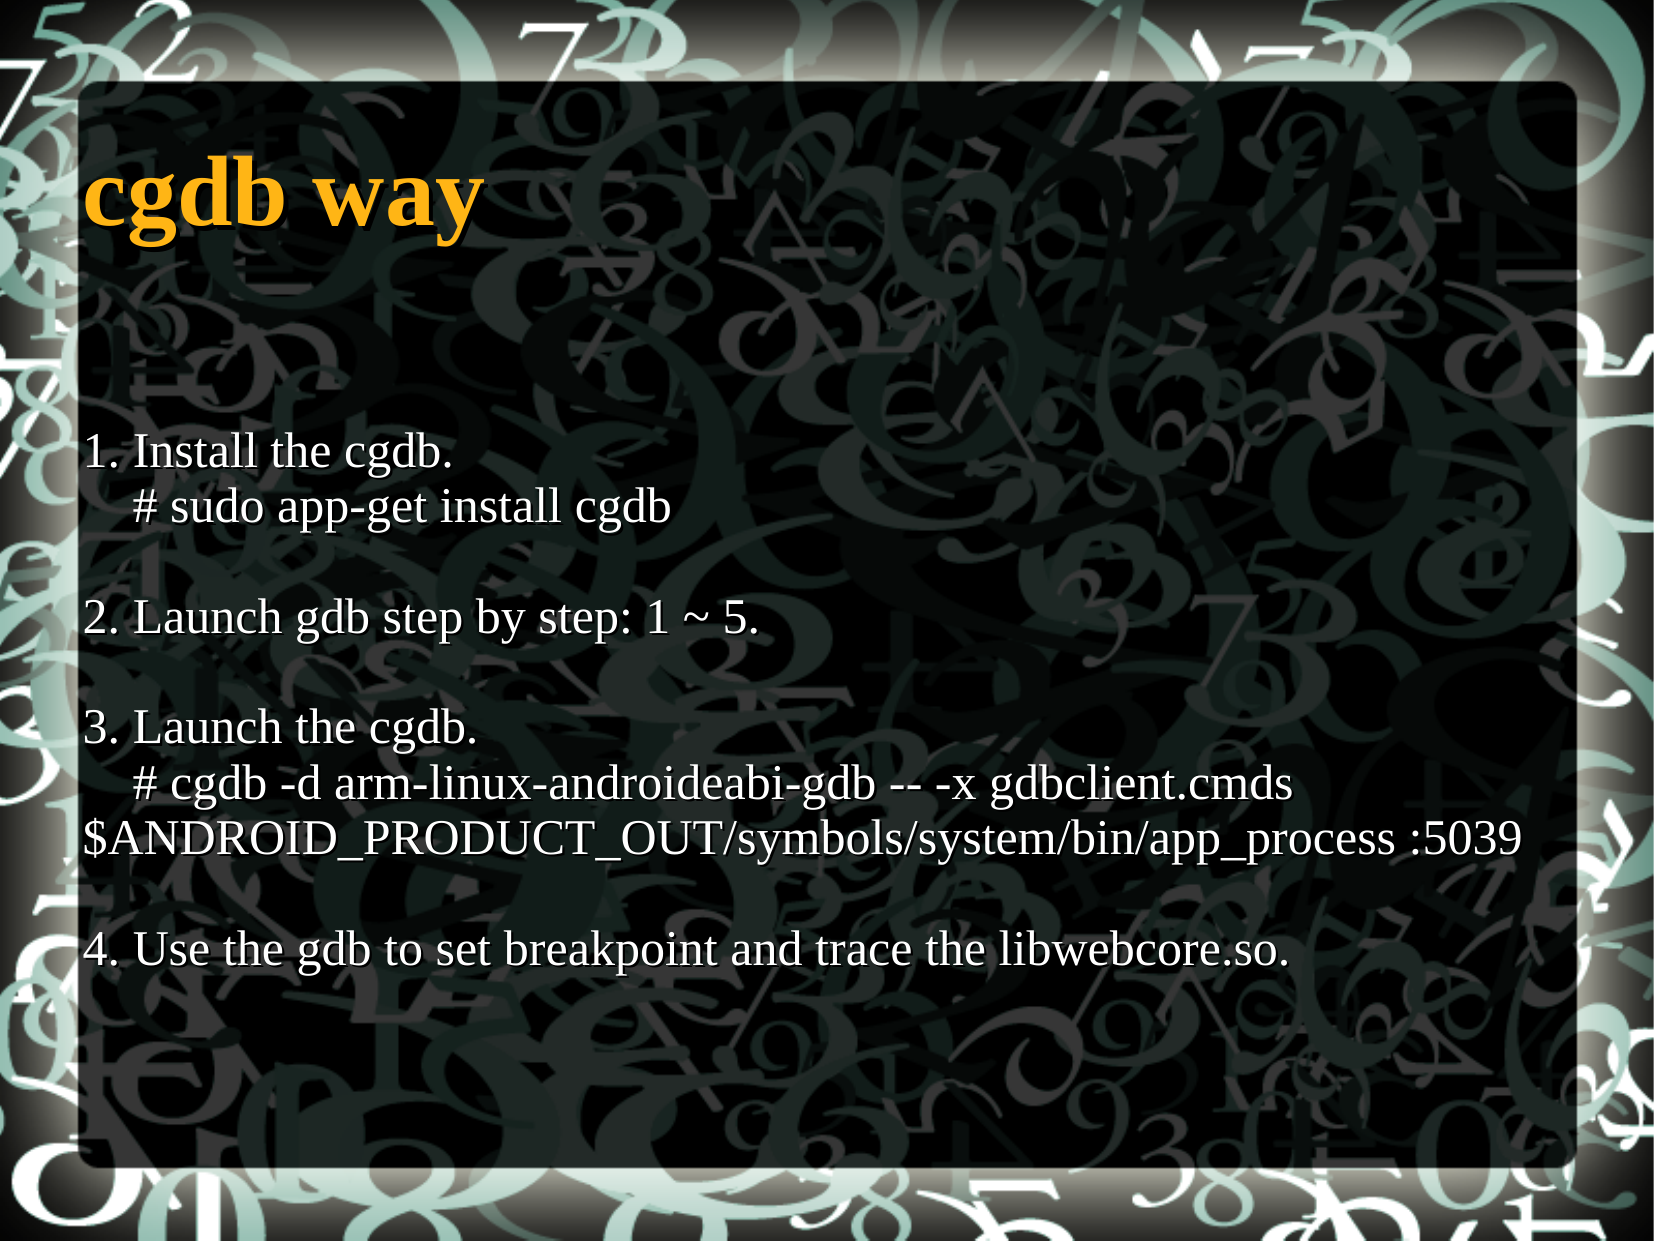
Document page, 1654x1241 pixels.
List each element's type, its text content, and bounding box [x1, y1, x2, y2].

title cgdb way [82, 88, 1571, 290]
picture [0, 0, 1654, 1241]
subtitle 1. Install the cgdb. # sudo app-get install cgdb 2. Launch gdb step by step: 1 ~ 5. 3. Launch the cgdb. # cgdb -d arm-linux-androideabi-gdb -- -x gdbclient.cmds $ANDROID_PRODUCT_OUT/symbols/system/bin/app_process :5039 4. Use the gdb to set breakpoint and trace the libwebcore.so. [82, 290, 1571, 1109]
